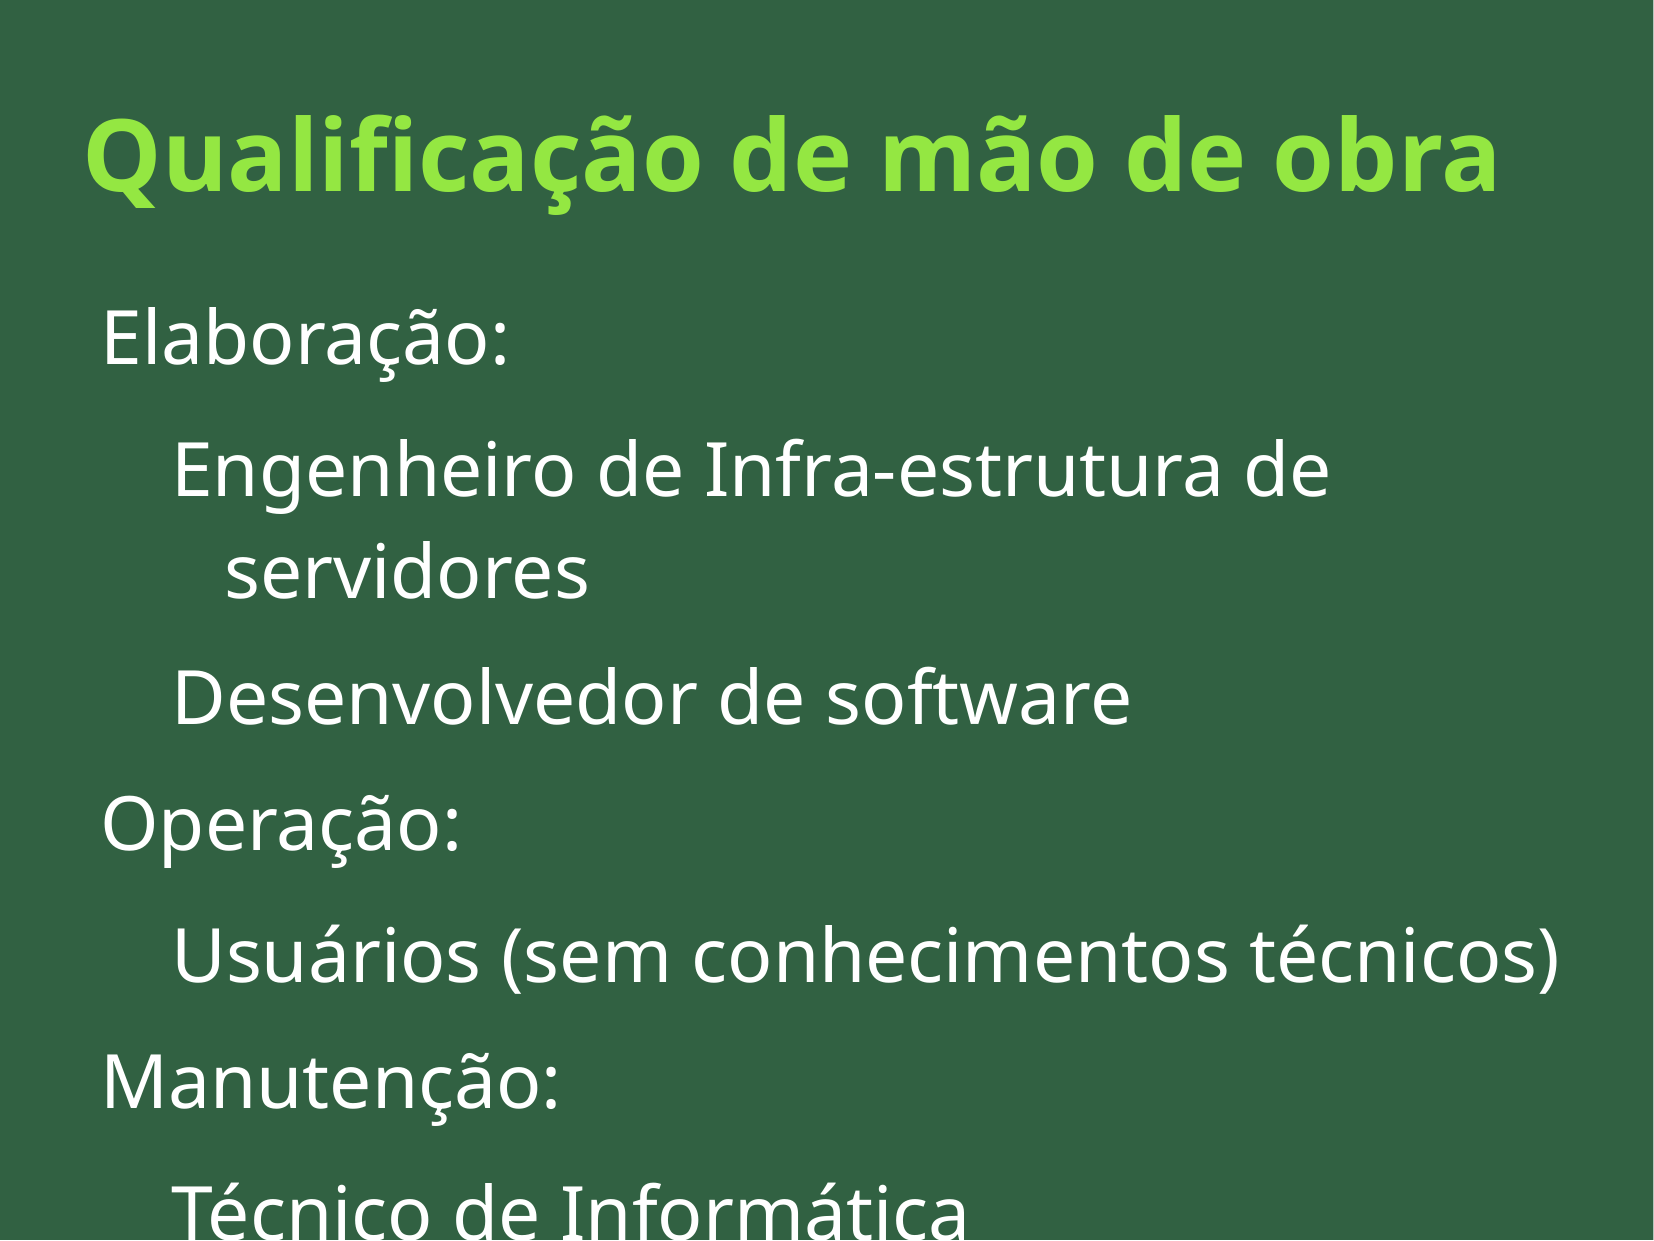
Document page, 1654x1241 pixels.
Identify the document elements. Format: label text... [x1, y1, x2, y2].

title Qualificação de mão de obra [82, 49, 1571, 257]
list Elaboração: Engenheiro de Infra-estrutura de servidores Desenvolvedor de software Operação: Usuários (sem conhecimentos técnicos) Manutenção: Técnico de Informática Desenvolvedor de software [82, 284, 1571, 1164]
